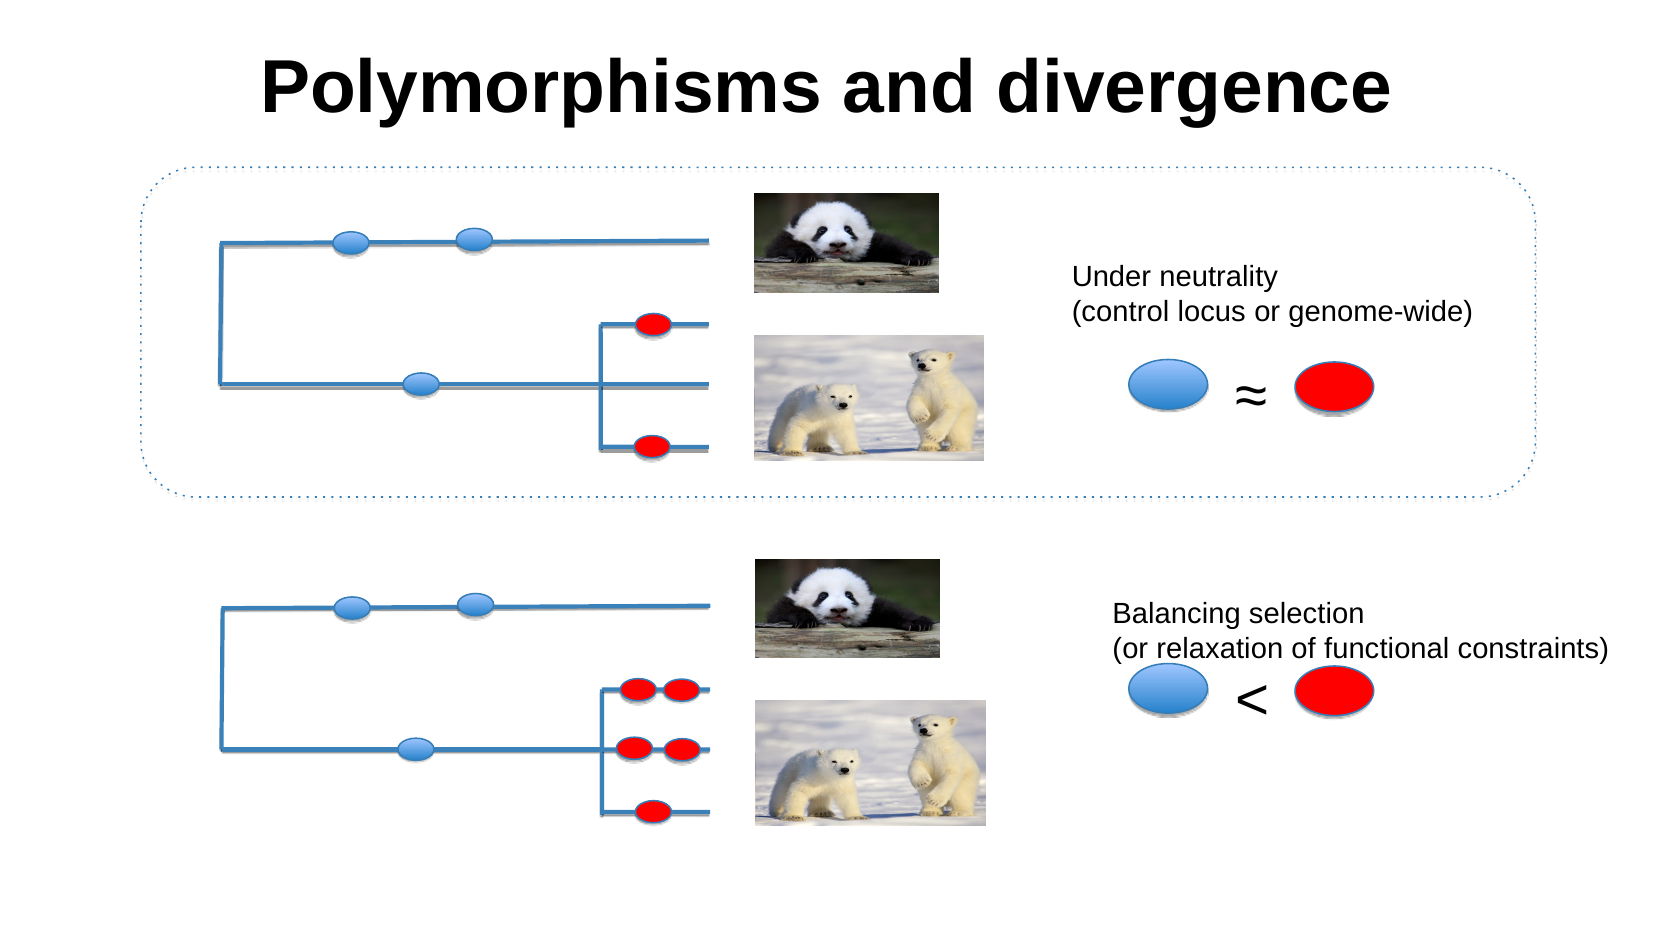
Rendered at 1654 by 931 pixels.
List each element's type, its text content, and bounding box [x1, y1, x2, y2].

text_box [663, 679, 700, 702]
text_box [332, 231, 369, 254]
text_box [1128, 359, 1208, 410]
text_box ≈ [1220, 349, 1283, 435]
text_box Under neutrality (control locus or genome-wide) [1057, 250, 1489, 336]
text_box [457, 593, 494, 616]
text_box [616, 737, 653, 760]
text_box [620, 678, 657, 701]
text_box [635, 313, 672, 336]
text_box [397, 738, 434, 761]
text_box [1128, 672, 1208, 714]
text_box [664, 738, 701, 761]
text_box Balancing selection (or relaxation of functional constraints) [1097, 587, 1625, 672]
text_box [403, 372, 440, 396]
text_box [334, 596, 371, 620]
picture [755, 559, 940, 658]
text_box [1295, 361, 1374, 412]
picture [754, 193, 939, 293]
text_box [1295, 672, 1374, 716]
text_box [456, 228, 493, 251]
picture [754, 335, 984, 461]
text_box [635, 800, 672, 823]
text_box [634, 435, 671, 458]
picture [755, 700, 986, 826]
title Polymorphisms and divergence [82, 5, 1571, 161]
text_box < [1220, 672, 1285, 739]
